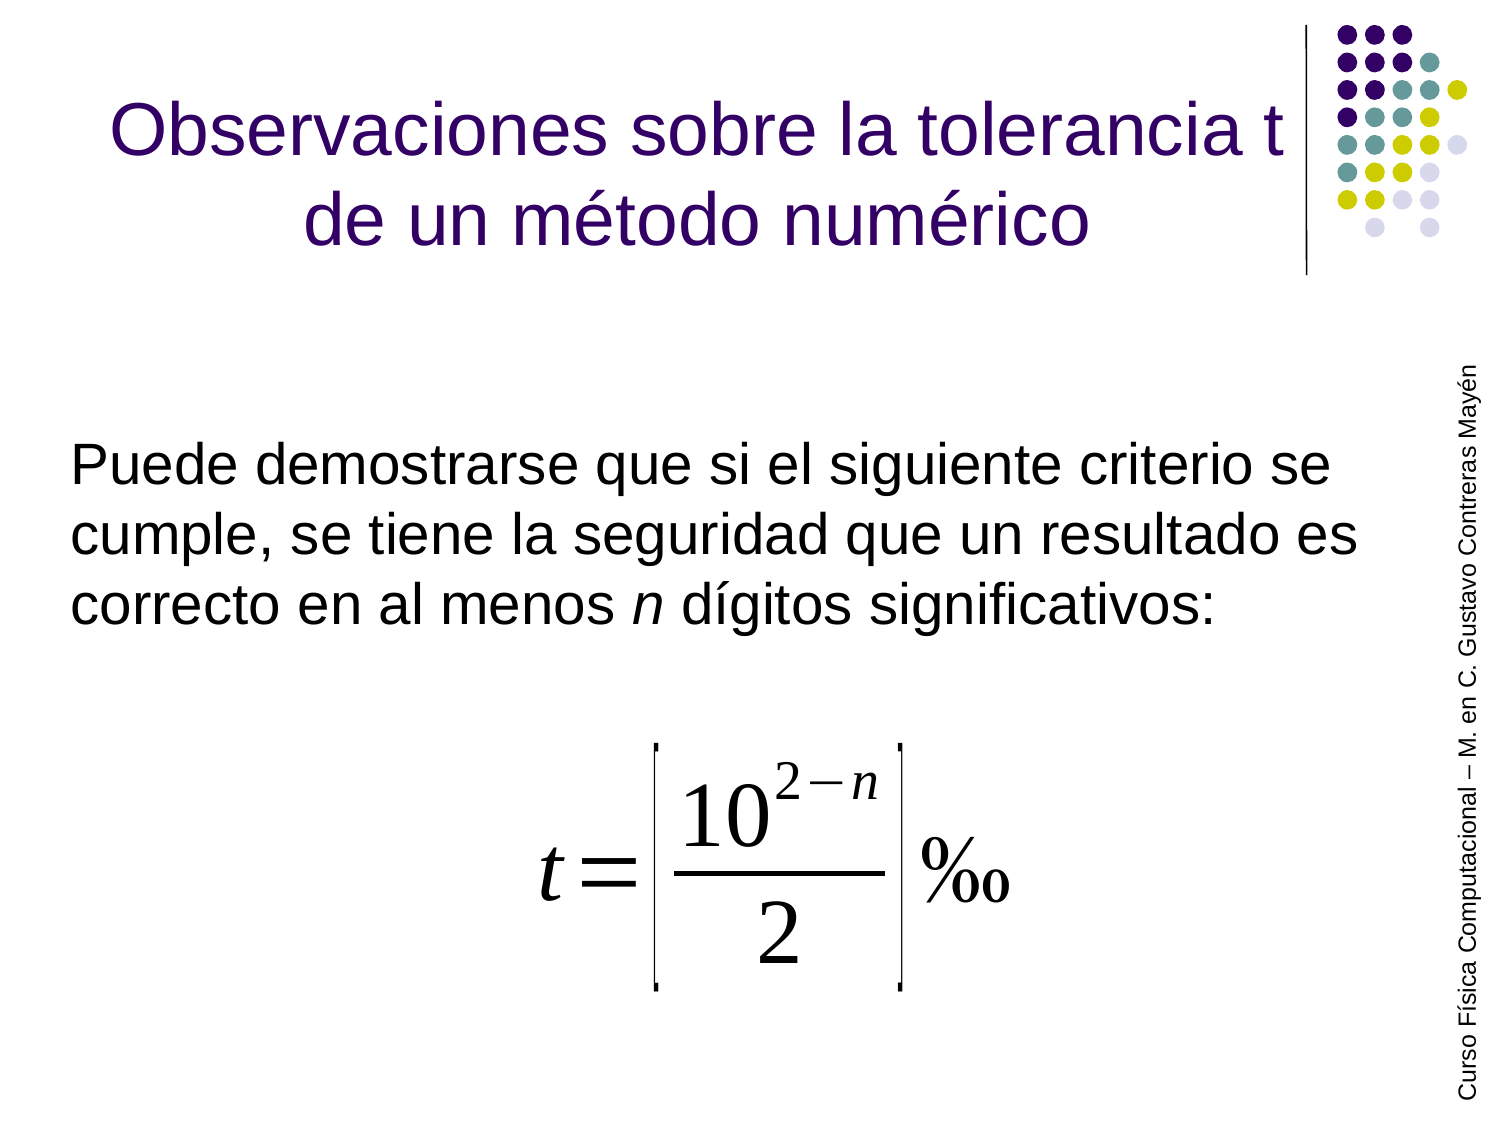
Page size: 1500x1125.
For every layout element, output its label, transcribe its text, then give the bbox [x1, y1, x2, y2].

chart [530, 738, 1019, 996]
chart [696, 536, 815, 596]
text_box Observaciones sobre la tolerancia t de un método numérico [58, 4, 1337, 268]
text_box Puede demostrarse que si el siguiente criterio se cumple, se tiene la seguridad que un resultado es correcto en al menos n dígitos significativos: [70, 339, 1376, 723]
